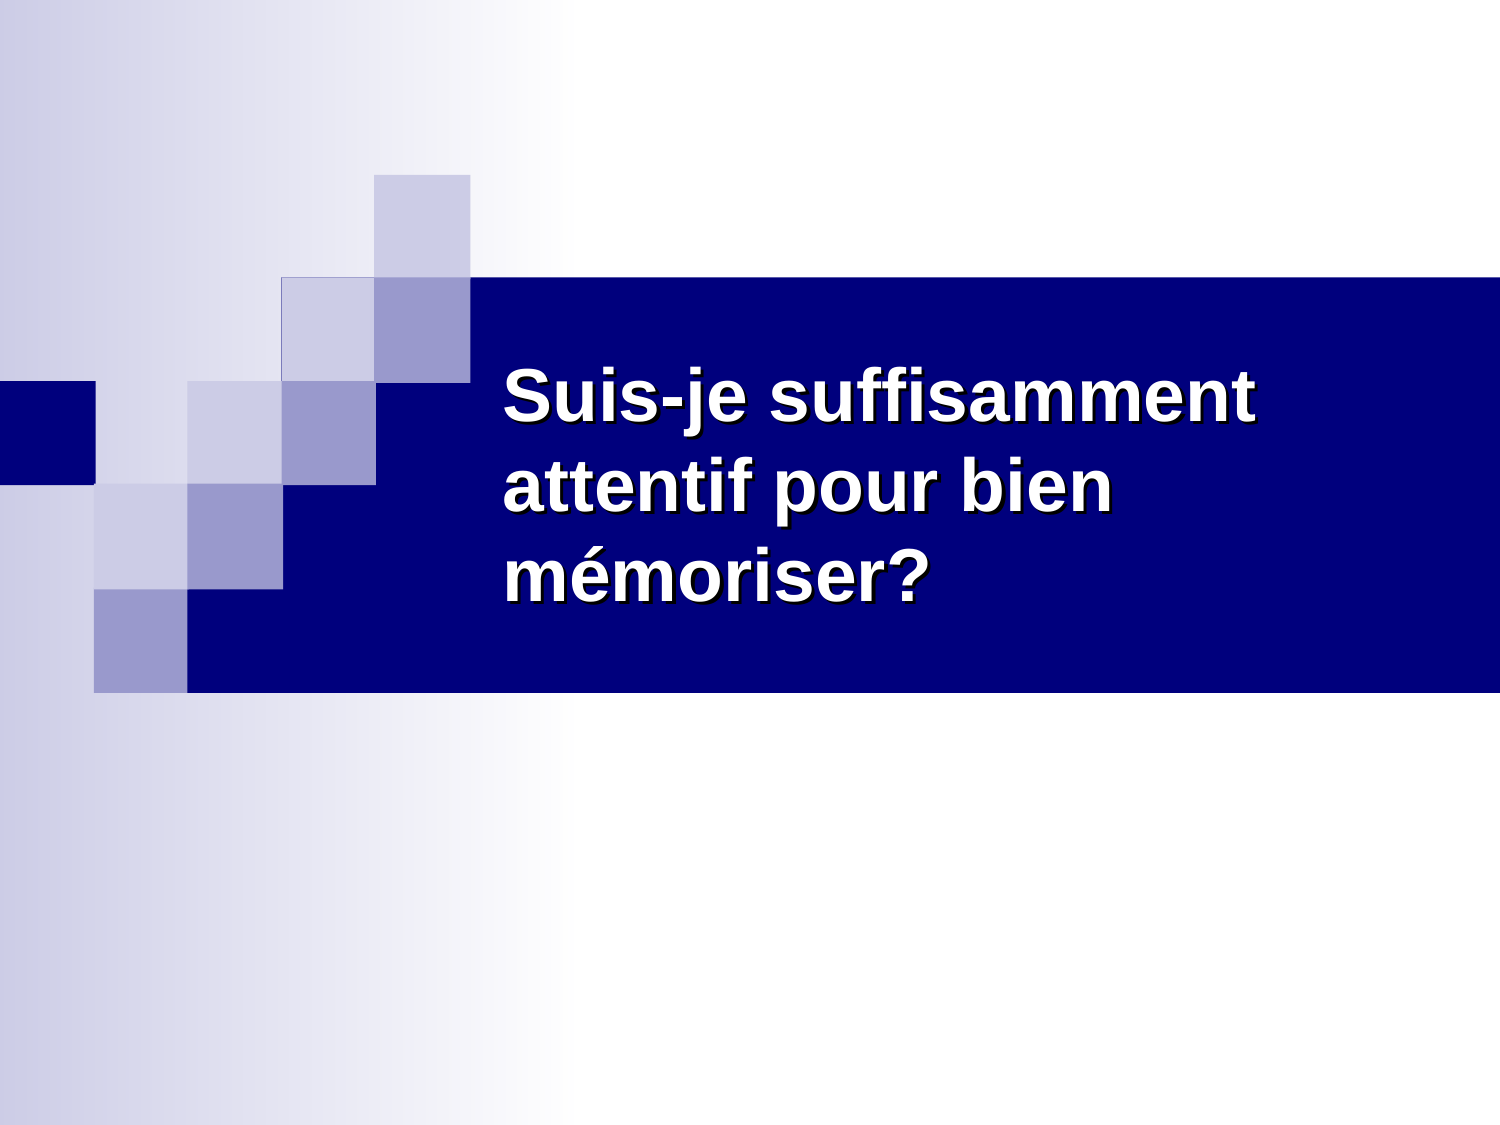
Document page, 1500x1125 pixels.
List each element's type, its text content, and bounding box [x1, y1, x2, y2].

title Suis-je suffisamment attentif pour bien mémoriser? [487, 299, 1476, 663]
